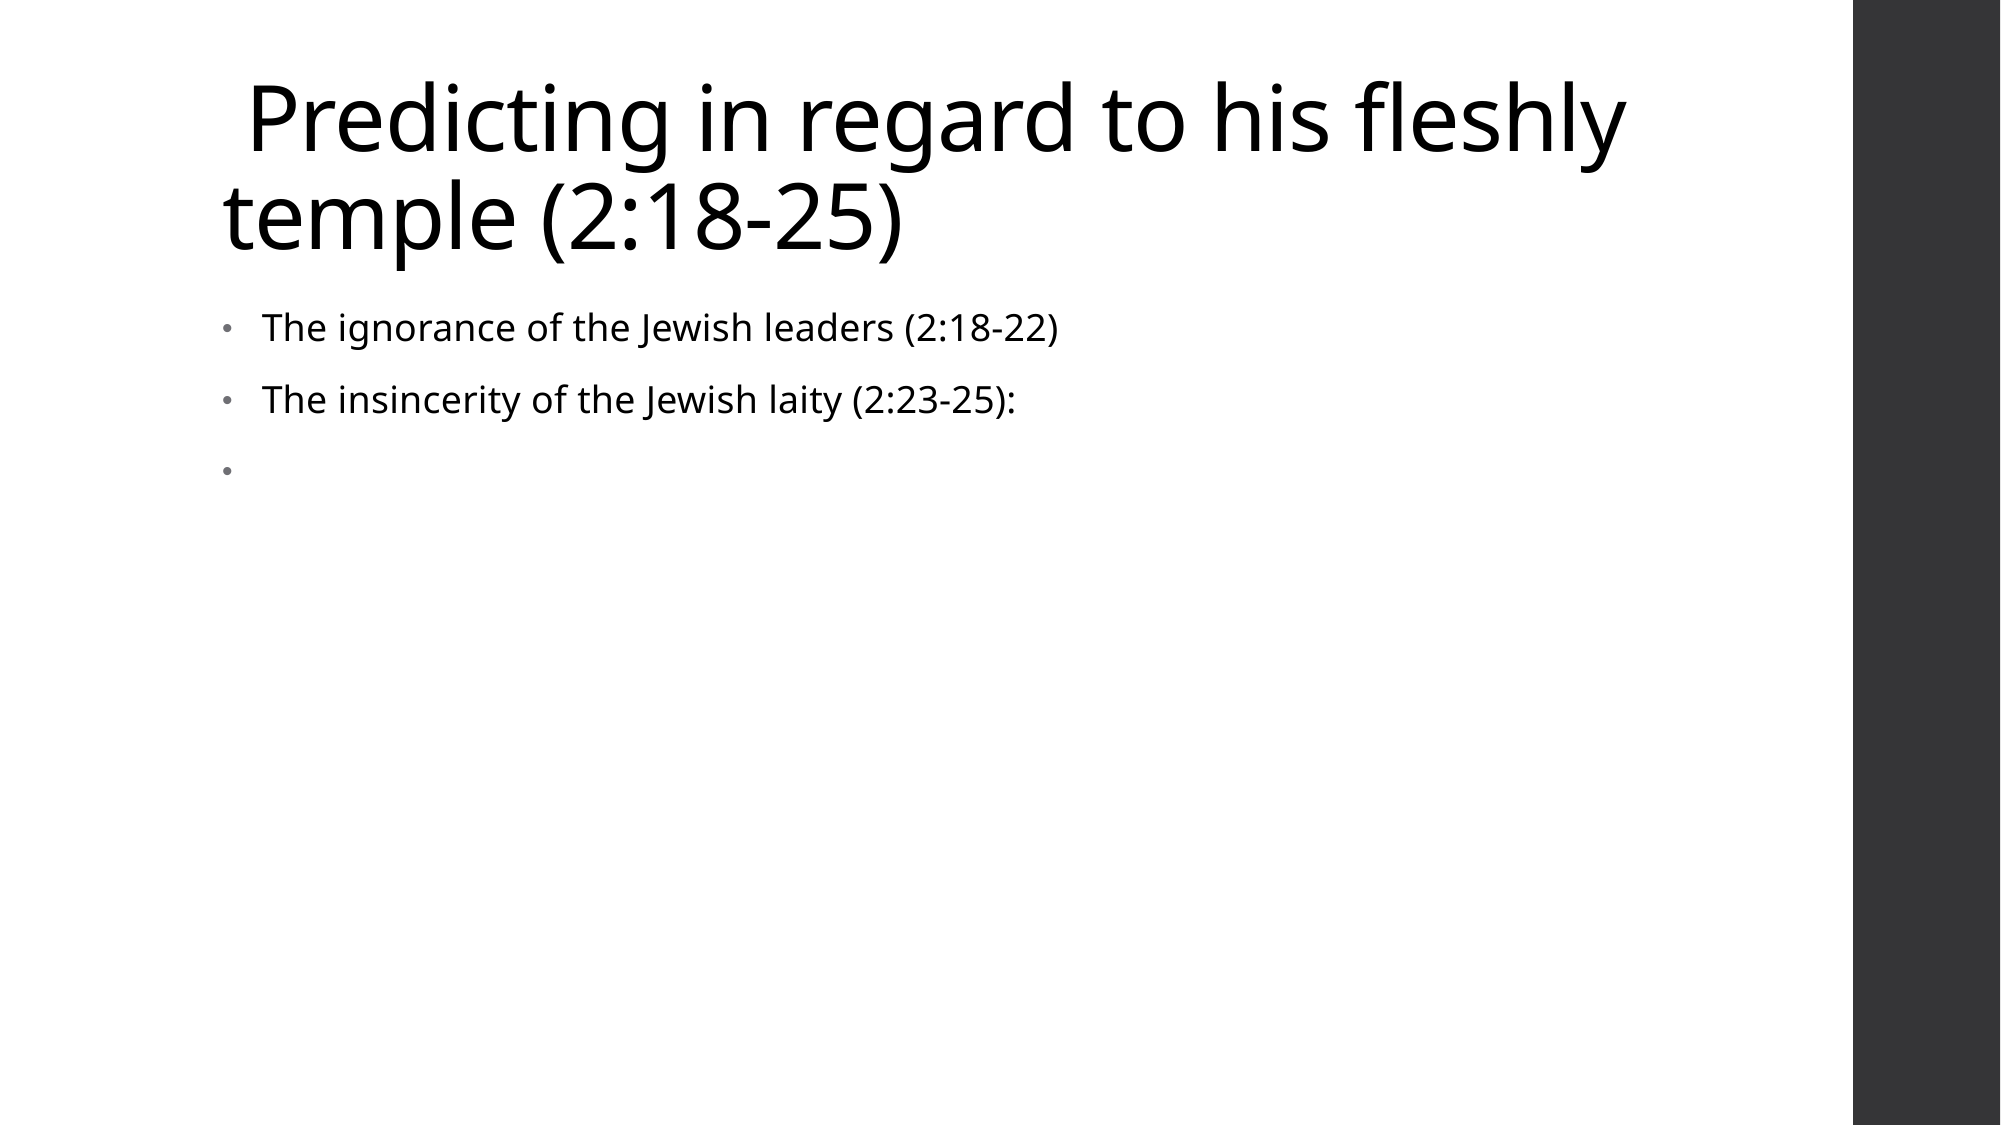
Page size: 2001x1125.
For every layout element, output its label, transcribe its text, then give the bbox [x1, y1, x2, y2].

list The ignorance of the Jewish leaders (2:18-22) The insincerity of the Jewish laity (2:23-25): [206, 299, 1617, 1014]
title Predicting in regard to his fleshly temple (2:18-25) [206, 60, 1797, 278]
